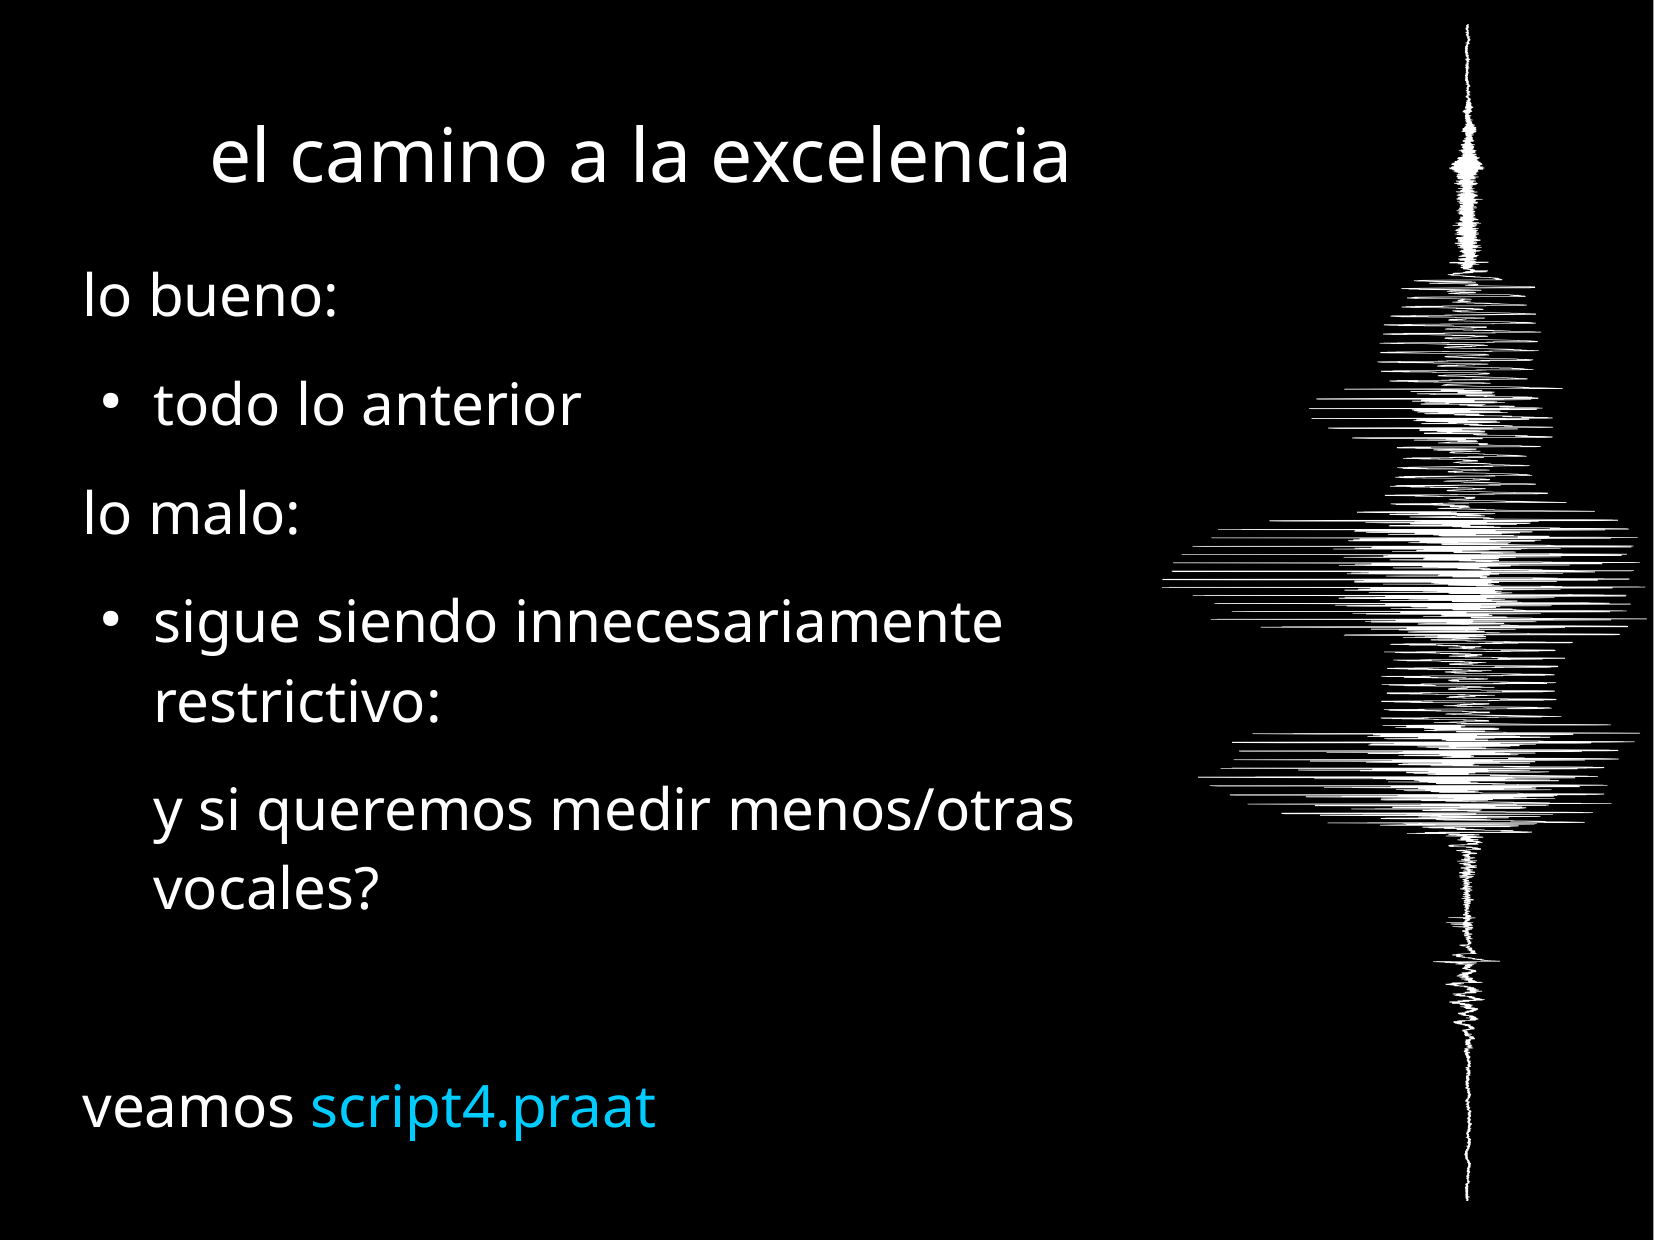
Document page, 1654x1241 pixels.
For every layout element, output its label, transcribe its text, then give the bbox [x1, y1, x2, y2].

picture [1162, 24, 1647, 1201]
list lo bueno: todo lo anterior lo malo: sigue siendo innecesariamente restrictivo: y si queremos medir menos/otras vocales? veamos script4.praat [82, 290, 1276, 1109]
title el camino a la excelencia [82, 49, 1201, 257]
